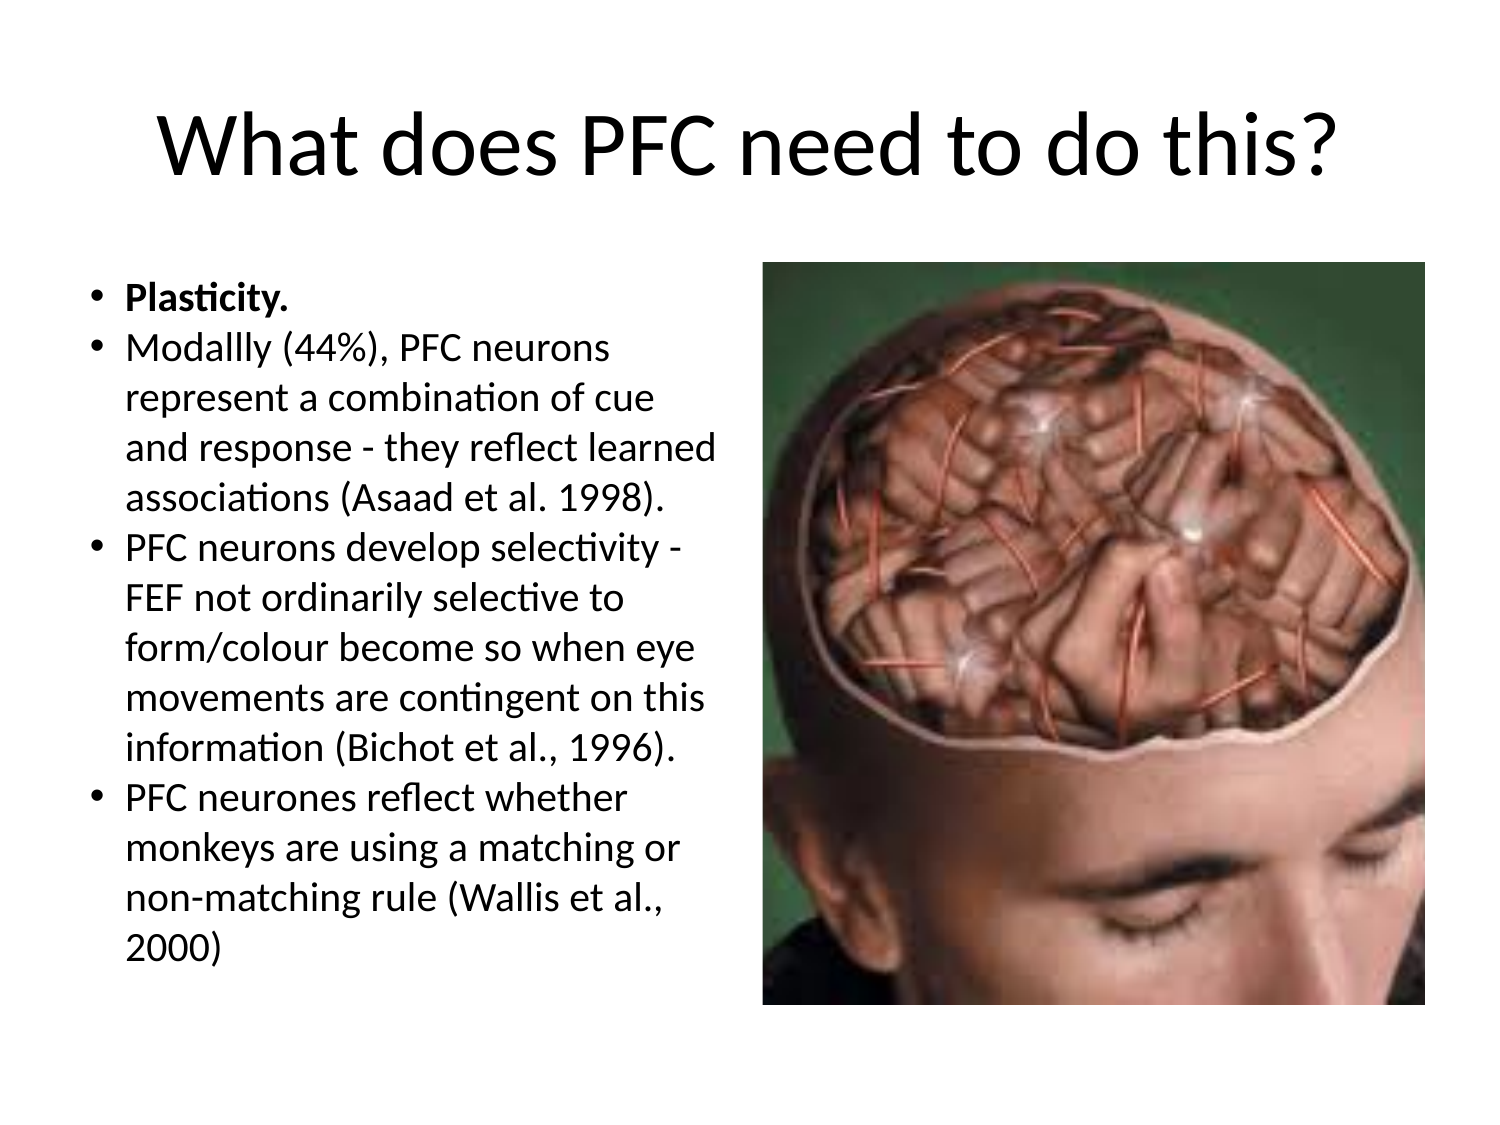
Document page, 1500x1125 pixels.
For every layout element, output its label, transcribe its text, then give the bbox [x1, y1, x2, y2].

picture [762, 262, 1425, 1005]
text_box What does PFC need to do this? [75, 45, 1425, 233]
text_box Plasticity. Modallly (44%), PFC neurons represent a combination of cue and response - they reflect learned associations (Asaad et al. 1998). PFC neurons develop selectivity - FEF not ordinarily selective to form/colour become so when eye movements are contingent on this information (Bichot et al., 1996). PFC neurones reflect whether monkeys are using a matching or non-matching rule (Wallis et al., 2000) [75, 262, 738, 1005]
